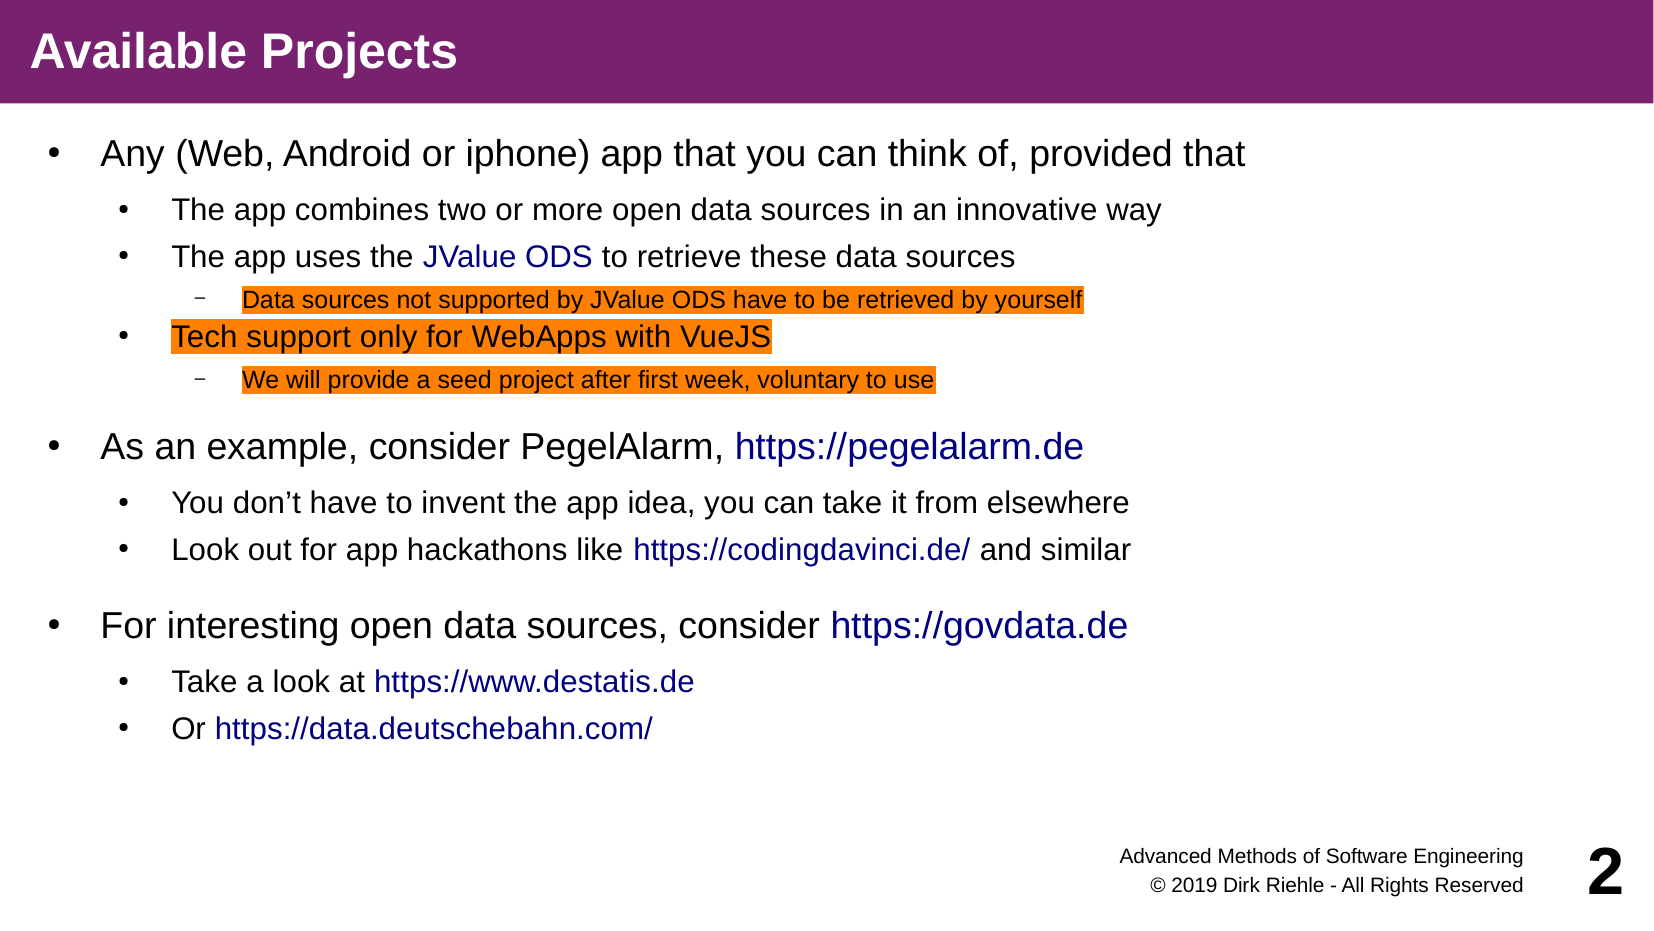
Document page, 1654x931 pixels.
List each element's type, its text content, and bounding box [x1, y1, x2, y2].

title Available Projects [0, 0, 1654, 104]
list Any (Web, Android or iphone) app that you can think of, provided that The app combines two or more open data sources in an innovative way The app uses the JValue ODS to retrieve these data sources Data sources not supported by JValue ODS have to be retrieved by yourself Tech support only for WebApps with VueJS We will provide a seed project after first week, voluntary to use As an example, consider PegelAlarm, https://pegelalarm.de You don’t have to invent the app idea, you can take it from elsewhere Look out for app hackathons like https://codingdavinci.de/ and similar For interesting open data sources, consider https://govdata.de Take a look at https://www.destatis.de Or https://data.deutschebahn.com/ [29, 132, 1625, 813]
